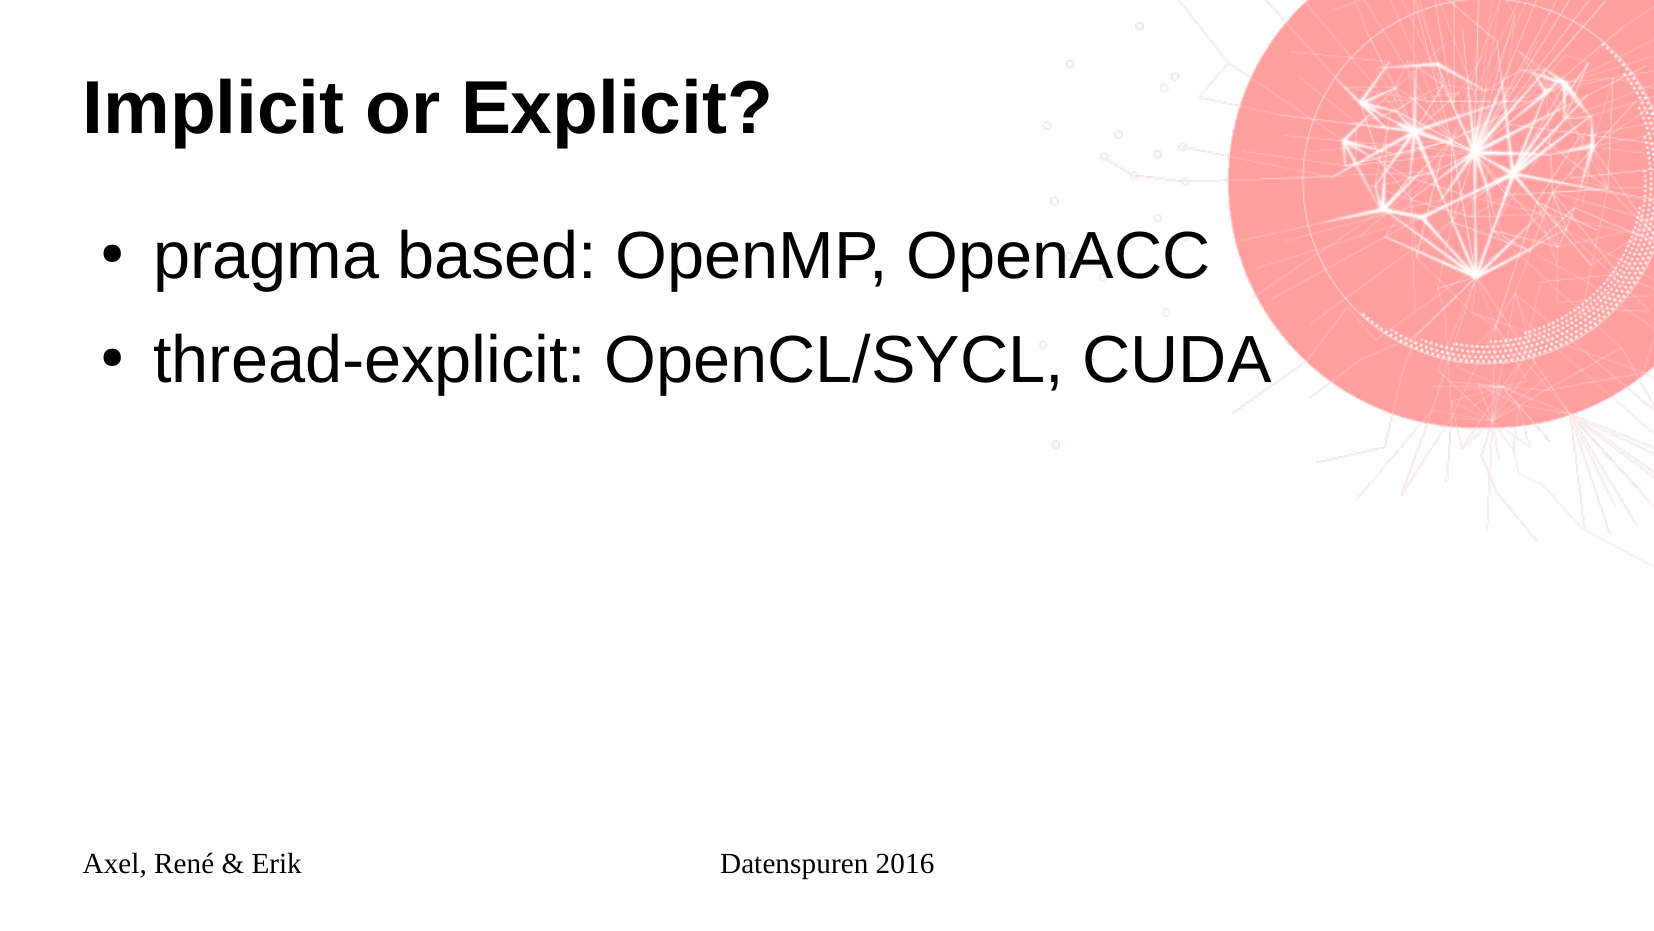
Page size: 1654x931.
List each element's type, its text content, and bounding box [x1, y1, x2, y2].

title Implicit or Explicit? [82, 65, 1571, 150]
list pragma based: OpenMP, OpenACC thread-explicit: OpenCL/SYCL, CUDA [82, 217, 1571, 839]
